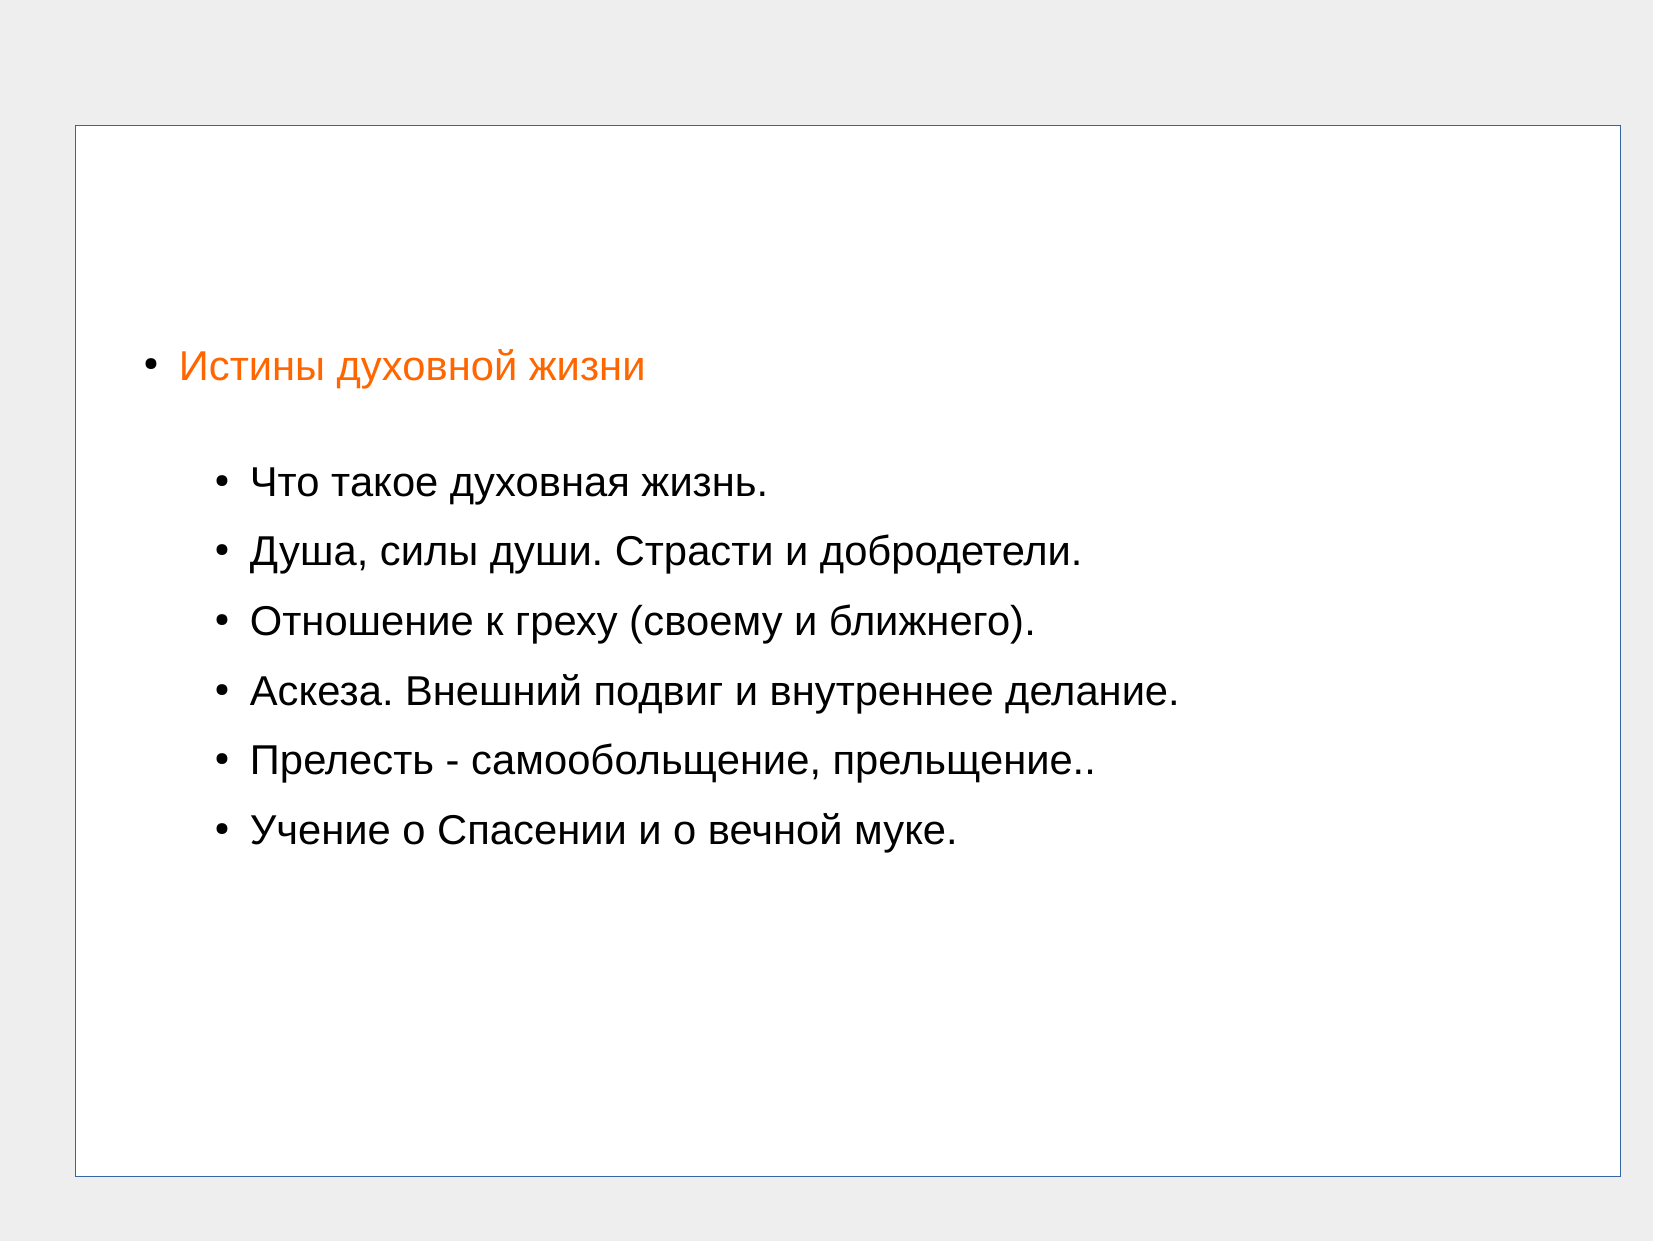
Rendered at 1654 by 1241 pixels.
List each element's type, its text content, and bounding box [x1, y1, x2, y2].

subtitle Истины духовной жизни Что такое духовная жизнь. Душа, силы души. Страсти и добродетели. Отношение к греху (своему и ближнего). Аскеза. Внешний подвиг и внутреннее делание. Прелесть - самообольщение, прельщение.. Учение о Спасении и о вечной муке. [143, 295, 1539, 1151]
text_box [75, 125, 1621, 1177]
